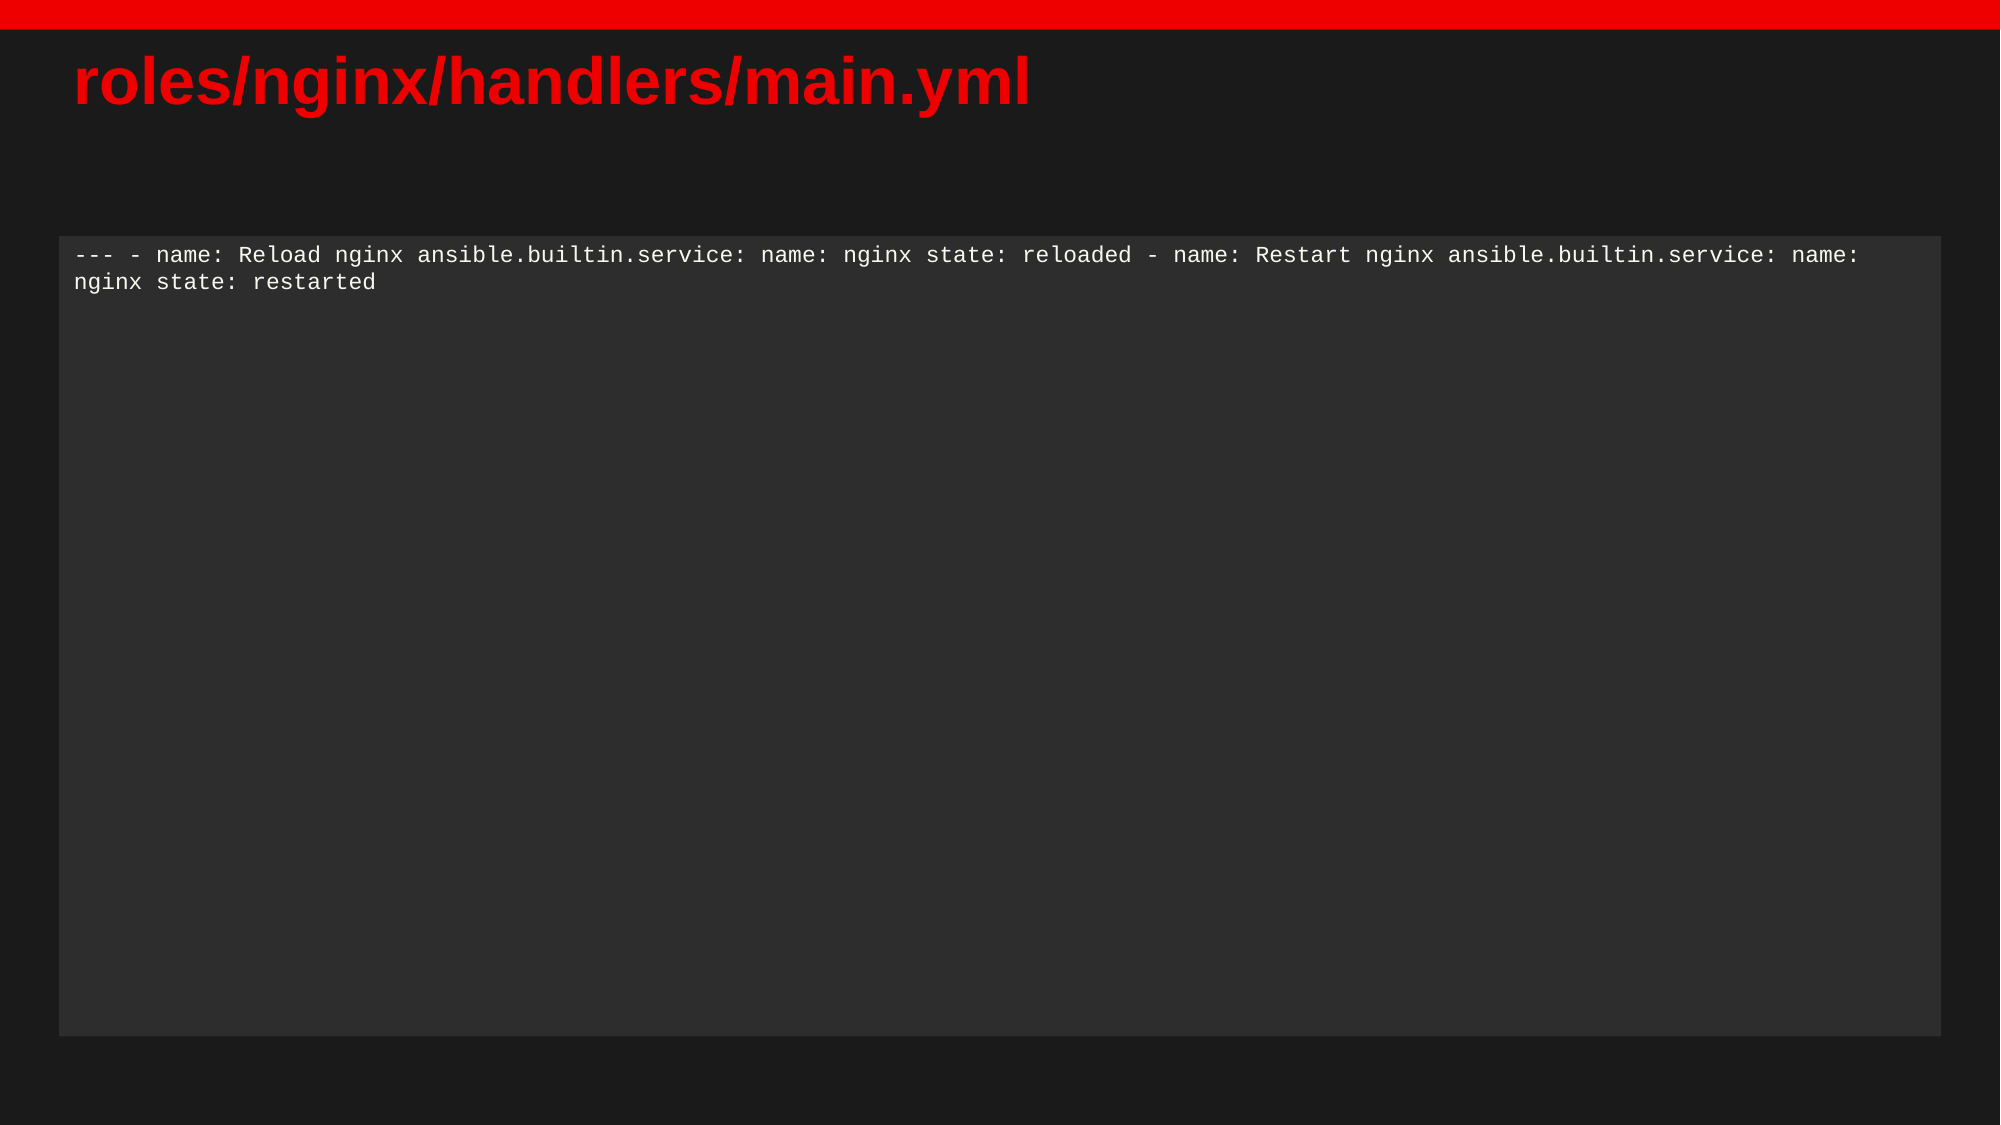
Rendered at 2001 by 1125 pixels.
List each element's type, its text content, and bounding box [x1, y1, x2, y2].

text_box roles/nginx/handlers/main.yml [59, 36, 1942, 208]
text_box [0, 0, 2001, 30]
text_box --- - name: Reload nginx ansible.builtin.service: name: nginx state: reloaded - name: Restart nginx ansible.builtin.service: name: nginx state: restarted [59, 236, 1942, 1037]
